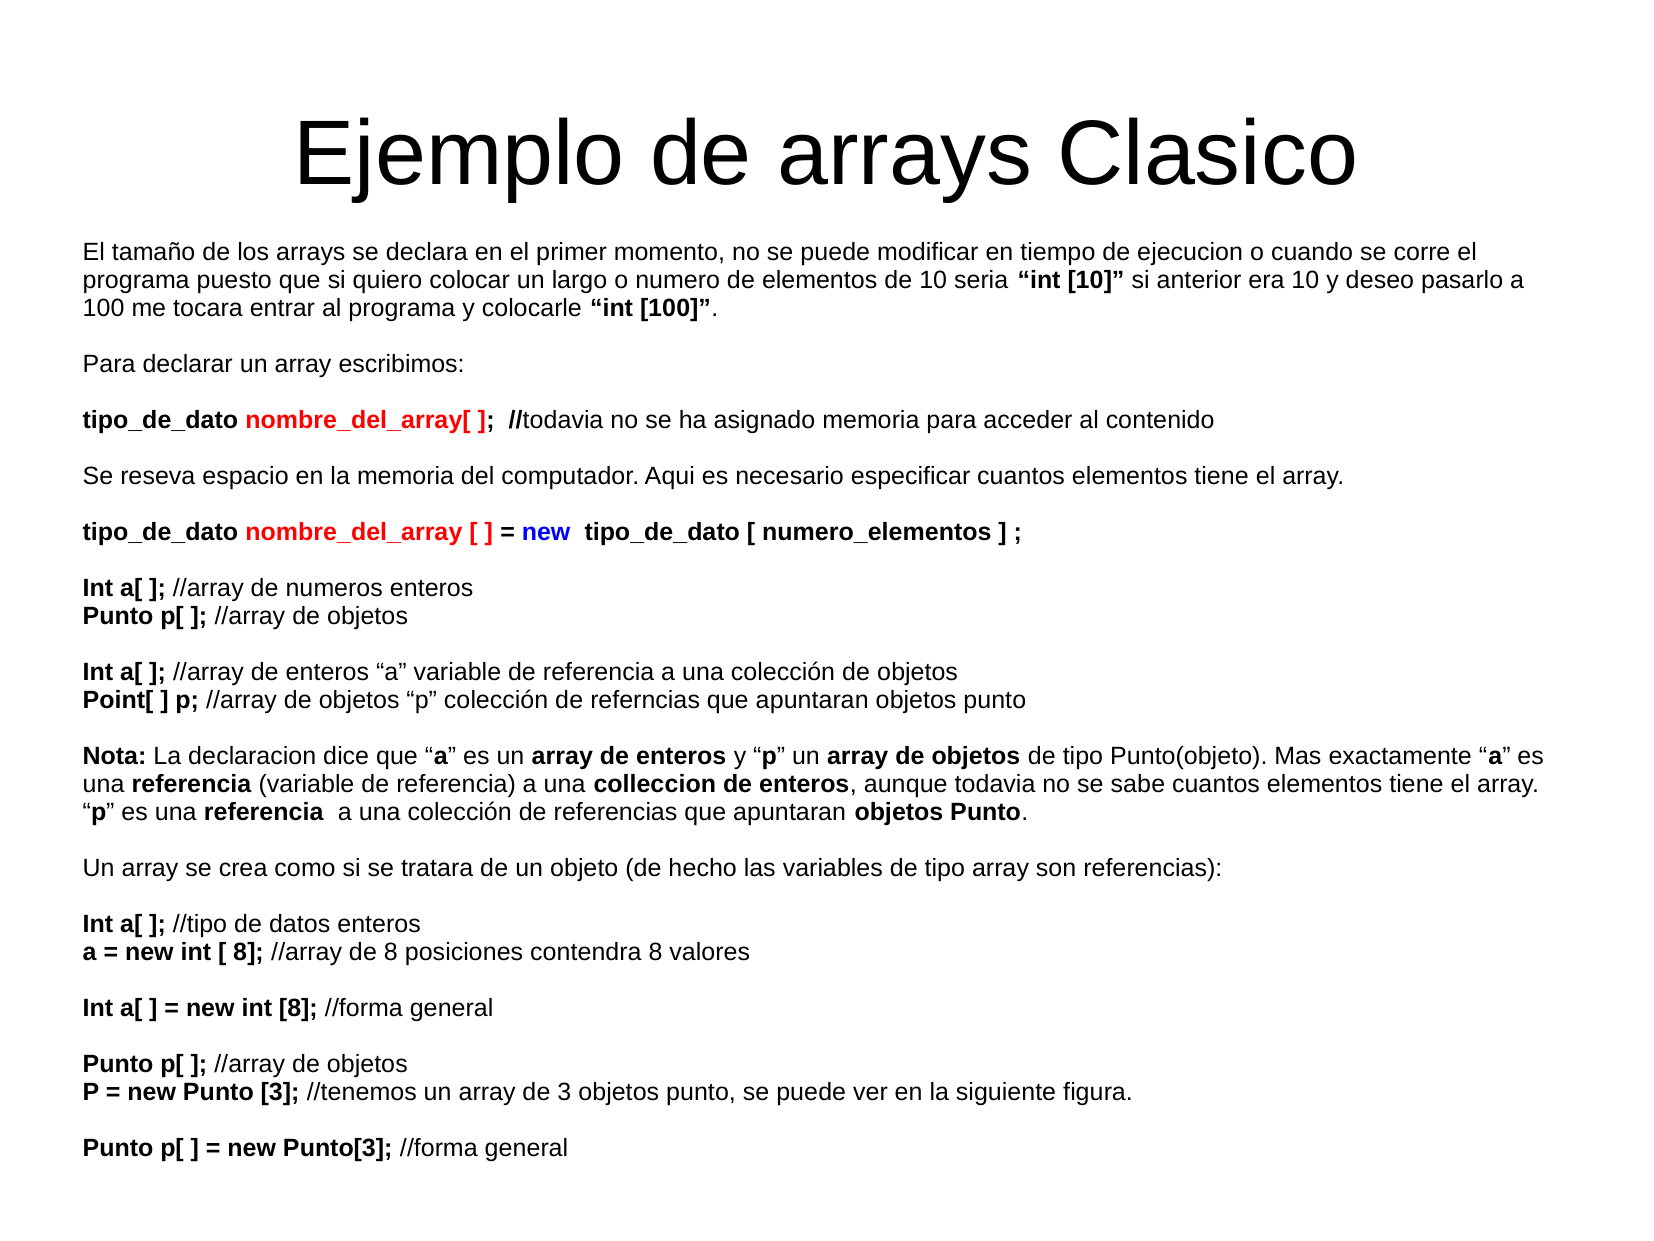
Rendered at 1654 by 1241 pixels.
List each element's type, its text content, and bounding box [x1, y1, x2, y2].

title Ejemplo de arrays Clasico [82, 49, 1571, 230]
subtitle El tamaño de los arrays se declara en el primer momento, no se puede modificar en tiempo de ejecucion o cuando se corre el programa puesto que si quiero colocar un largo o numero de elementos de 10 seria “int [10]” si anterior era 10 y deseo pasarlo a 100 me tocara entrar al programa y colocarle “int [100]”. Para declarar un array escribimos: tipo_de_dato nombre_del_array[ ]; //todavia no se ha asignado memoria para acceder al contenido Se reseva espacio en la memoria del computador. Aqui es necesario especificar cuantos elementos tiene el array. tipo_de_dato nombre_del_array [ ] = new tipo_de_dato [ numero_elementos ] ; Int a[ ]; //array de numeros enteros Punto p[ ]; //array de objetos Int a[ ]; //array de enteros “a” variable de referencia a una colección de objetos Point[ ] p; //array de objetos “p” colección de referncias que apuntaran objetos punto Nota: La declaracion dice que “a” es un array de enteros y “p” un array de objetos de tipo Punto(objeto). Mas exactamente “a” es una referencia (variable de referencia) a una colleccion de enteros, aunque todavia no se sabe cuantos elementos tiene el array. “p” es una referencia a una colección de referencias que apuntaran objetos Punto. Un array se crea como si se tratara de un objeto (de hecho las variables de tipo array son referencias): Int a[ ]; //tipo de datos enteros a = new int [ 8]; //array de 8 posiciones contendra 8 valores Int a[ ] = new int [8]; //forma general Punto p[ ]; //array de objetos P = new Punto [3]; //tenemos un array de 3 objetos punto, se puede ver en la siguiente figura. Punto p[ ] = new Punto[3]; //forma general [82, 230, 1571, 1170]
